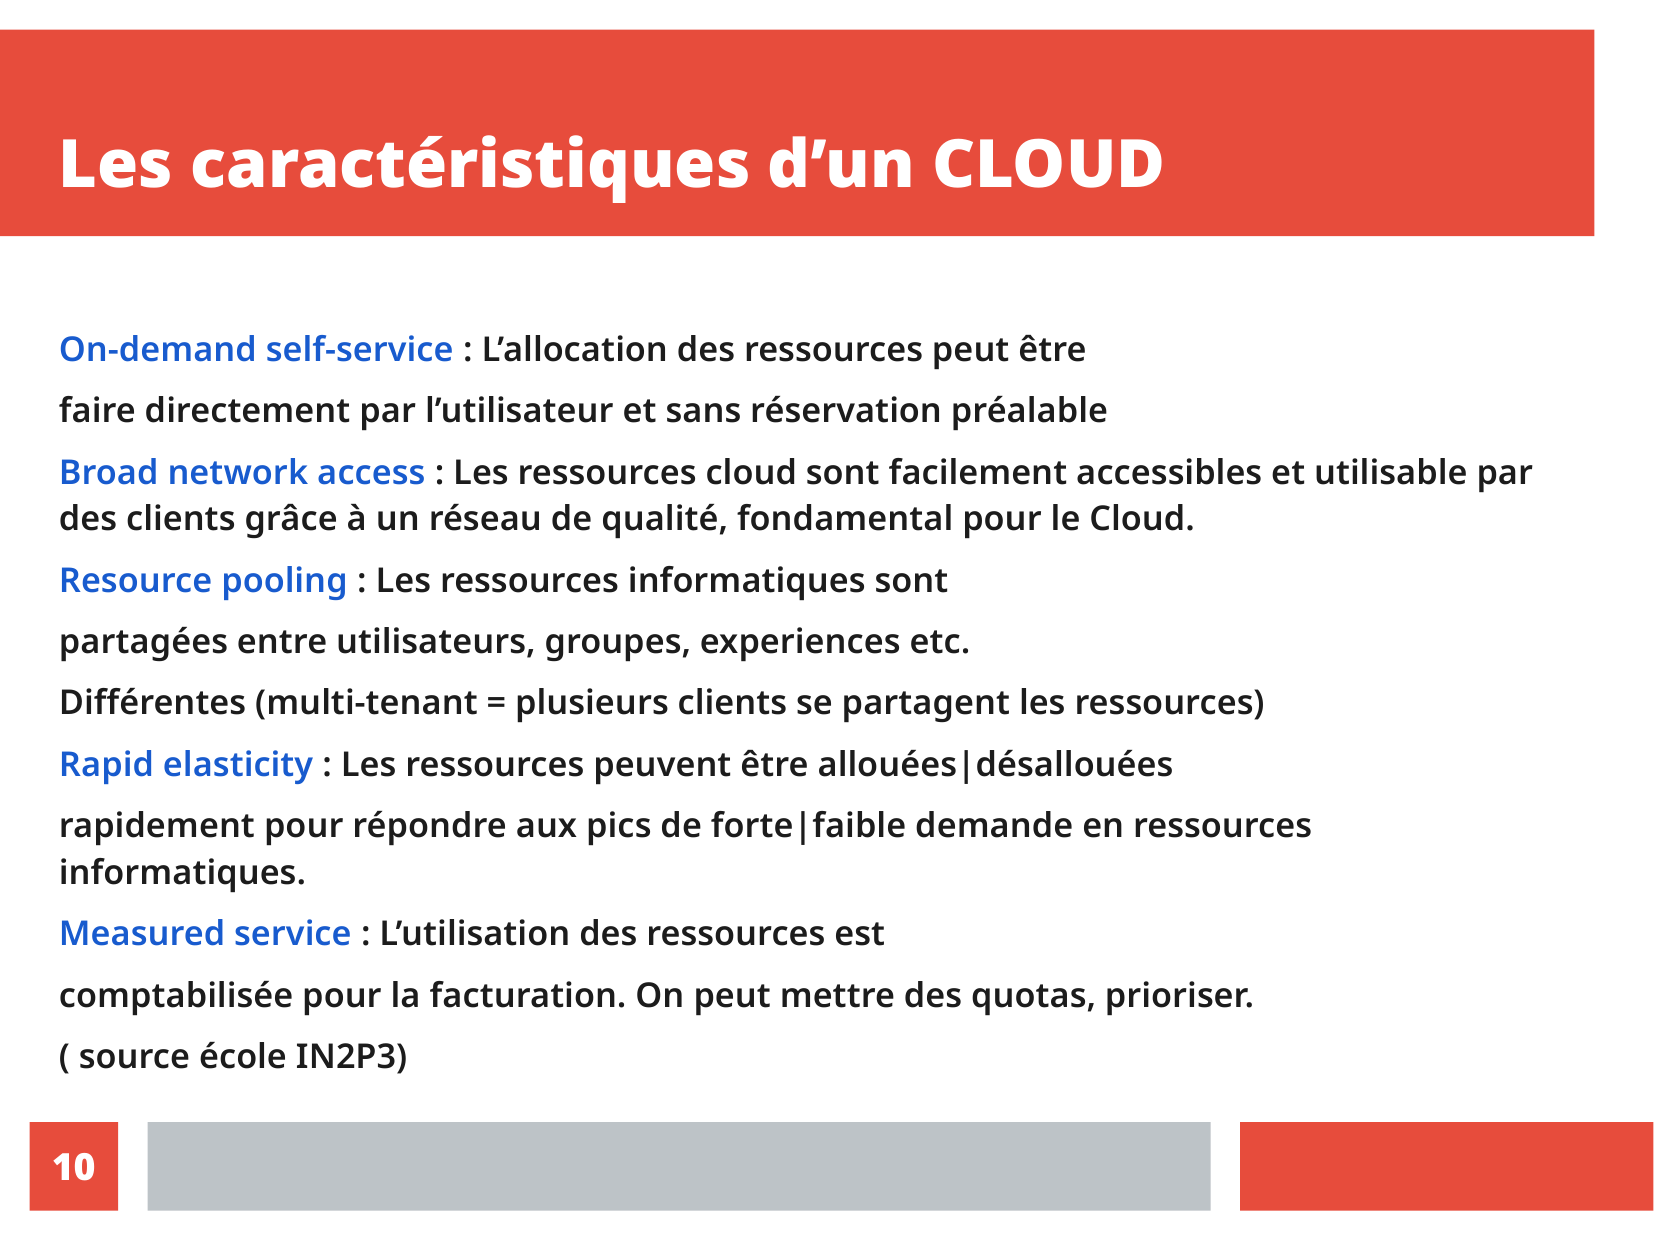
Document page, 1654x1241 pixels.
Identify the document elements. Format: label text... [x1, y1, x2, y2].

title Les caractéristiques d’un CLOUD [59, 59, 1595, 207]
list On-demand self-service : L’allocation des ressources peut être faire directement par l’utilisateur et sans réservation préalable Broad network access : Les ressources cloud sont facilement accessibles et utilisable par des clients grâce à un réseau de qualité, fondamental pour le Cloud. Resource pooling : Les ressources informatiques sont partagées entre utilisateurs, groupes, experiences etc. Différentes (multi-tenant = plusieurs clients se partagent les ressources) Rapid elasticity : Les ressources peuvent être allouées|désallouées rapidement pour répondre aux pics de forte|faible demande en ressources informatiques. Measured service : L’utilisation des ressources est comptabilisée pour la facturation. On peut mettre des quotas, prioriser. ( source école IN2P3) [59, 324, 1565, 1093]
